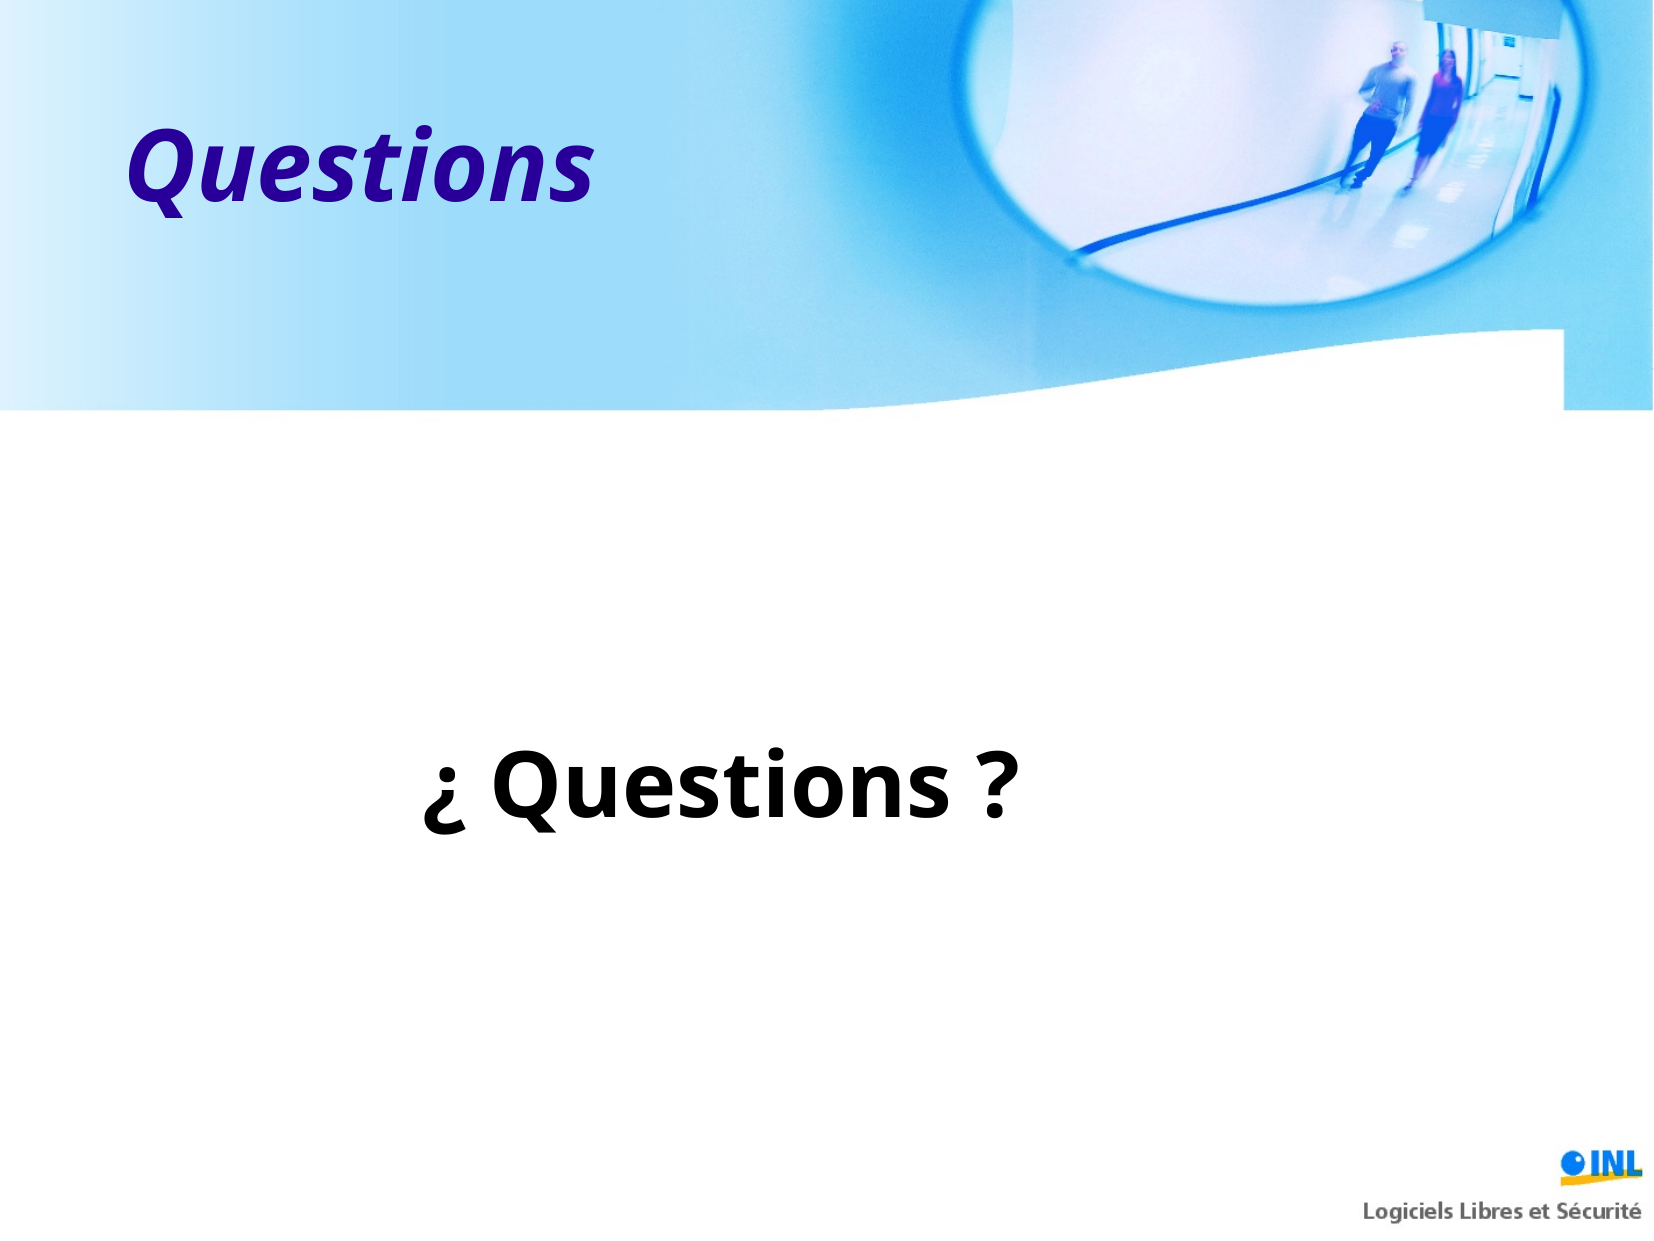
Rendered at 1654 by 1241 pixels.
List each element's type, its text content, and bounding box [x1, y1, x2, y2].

list ¿ Questions ? [404, 657, 1327, 958]
title Questions [123, 58, 1536, 266]
picture [0, 0, 1654, 1241]
